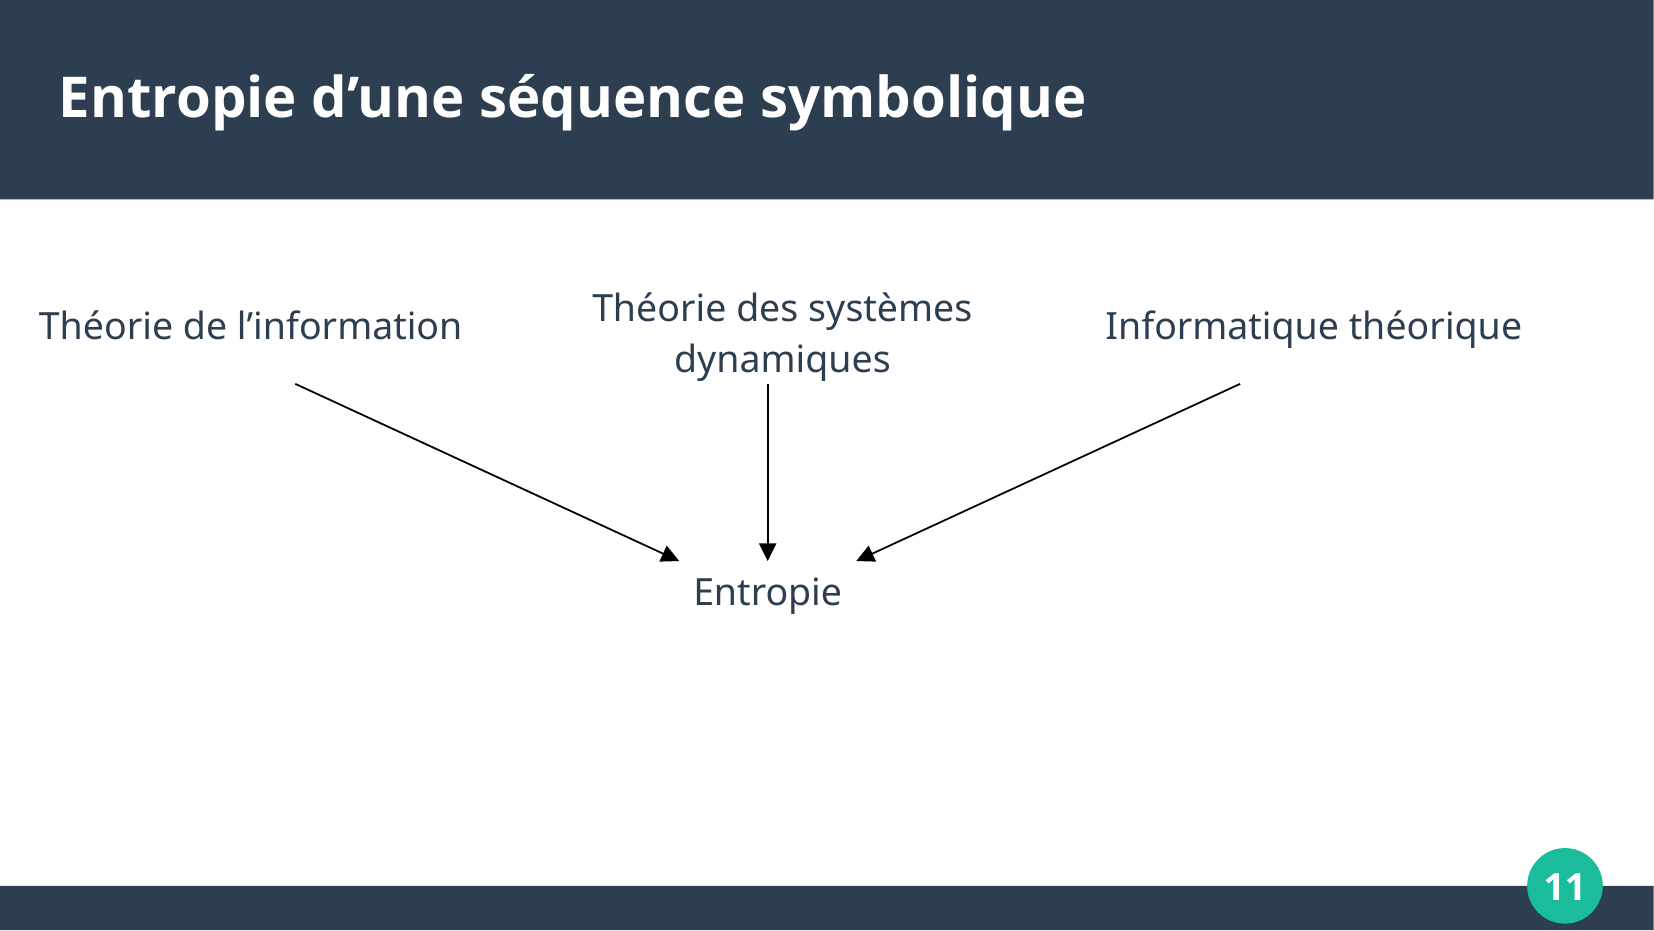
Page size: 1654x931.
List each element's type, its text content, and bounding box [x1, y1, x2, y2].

text_box Informatique théorique [1003, 295, 1625, 355]
text_box Théorie de l’information [0, 295, 472, 355]
title Entropie d’une séquence symbolique [59, 37, 1595, 155]
text_box Entropie [472, 561, 1063, 621]
text_box Théorie des systèmes dynamiques [472, 281, 1093, 384]
